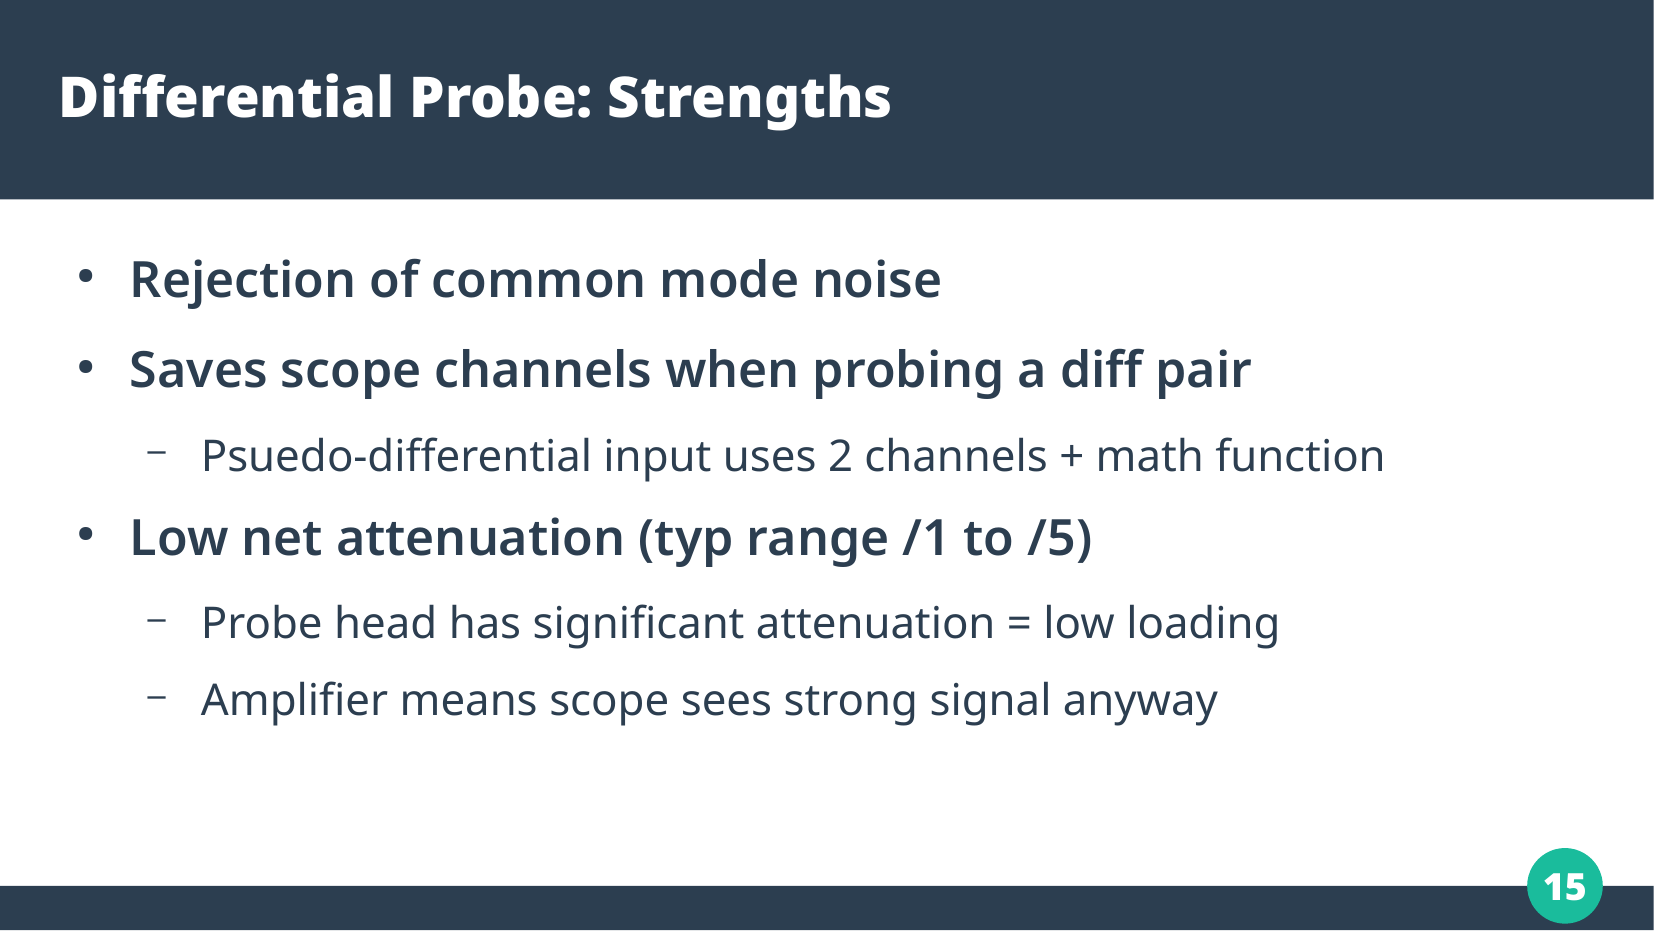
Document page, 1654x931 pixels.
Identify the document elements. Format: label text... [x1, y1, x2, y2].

title Differential Probe: Strengths [59, 37, 1595, 155]
list Rejection of common mode noise Saves scope channels when probing a diff pair Psuedo-differential input uses 2 channels + math function Low net attenuation (typ range /1 to /5) Probe head has significant attenuation = low loading Amplifier means scope sees strong signal anyway [59, 243, 1595, 864]
